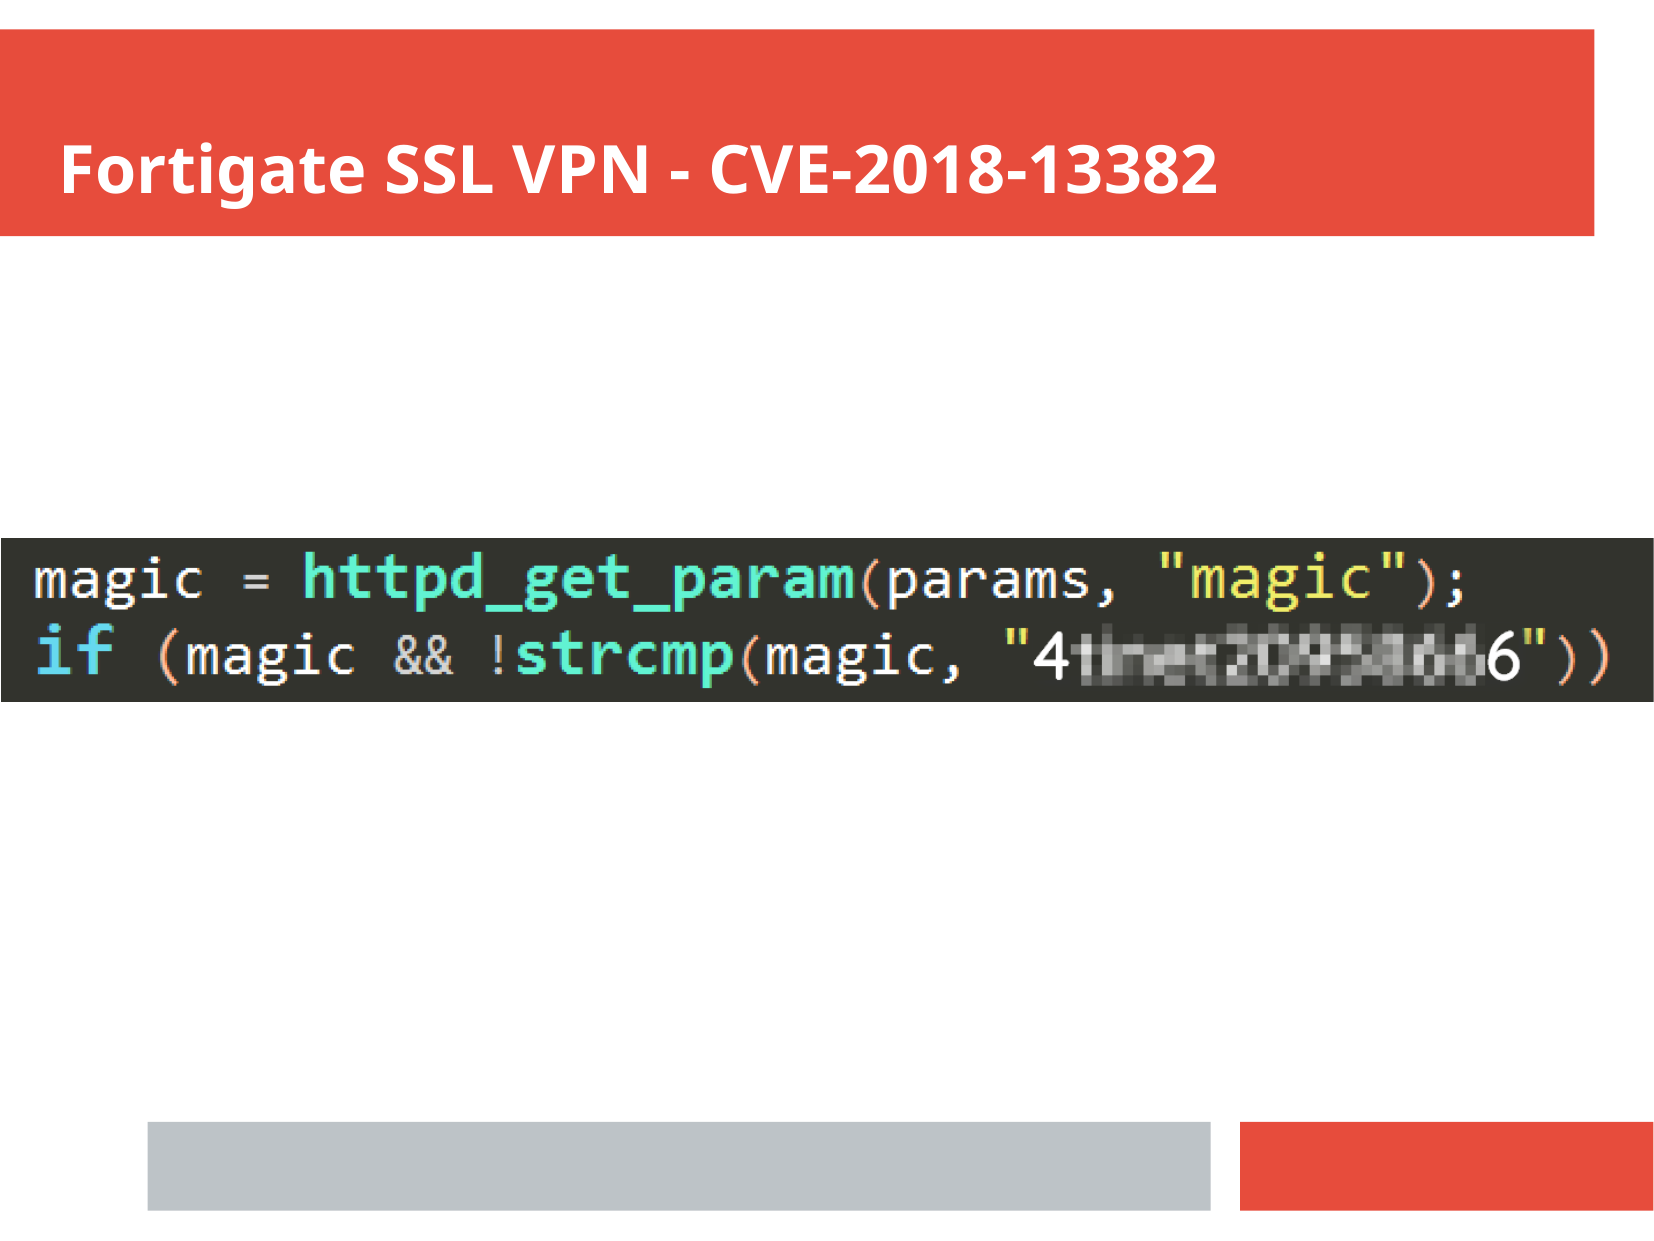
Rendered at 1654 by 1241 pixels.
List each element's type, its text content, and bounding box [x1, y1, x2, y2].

text_box Fortigate SSL VPN - CVE-2018-13382 [58, 58, 1595, 207]
picture [1, 538, 1654, 702]
